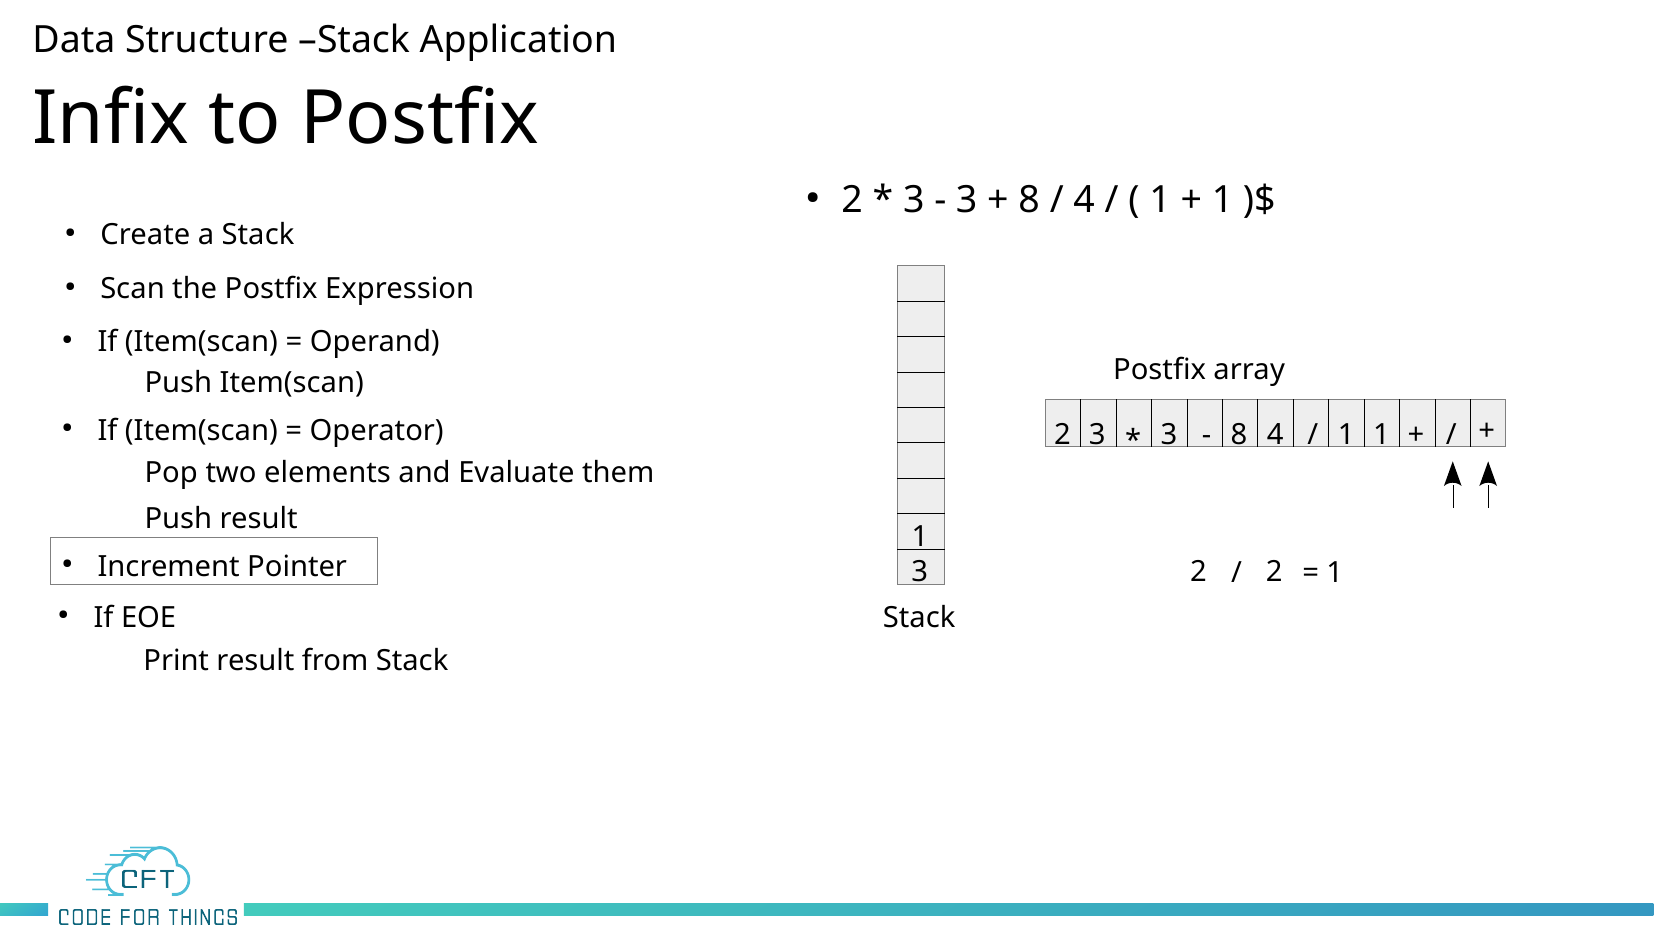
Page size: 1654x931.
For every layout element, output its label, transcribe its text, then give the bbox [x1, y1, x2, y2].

text_box / [1292, 405, 1341, 455]
title Data Structure –Stack Application Infix to Postfix [32, 12, 1536, 166]
text_box [897, 265, 945, 301]
text_box Print result from Stack [93, 631, 615, 691]
text_box [1117, 399, 1151, 411]
text_box 3 [896, 558, 945, 593]
text_box Create a Stack [50, 206, 355, 266]
text_box [1223, 399, 1257, 405]
text_box Pop two elements and Evaluate them [94, 443, 709, 502]
text_box If (Item(scan) = Operand) [47, 312, 491, 373]
text_box [897, 408, 945, 442]
text_box 2 [1256, 543, 1287, 593]
text_box [1329, 399, 1364, 405]
text_box [897, 373, 945, 407]
text_box If (Item(scan) = Operator) [47, 401, 496, 461]
text_box Push result [94, 490, 426, 550]
text_box [1258, 399, 1293, 405]
text_box [1081, 399, 1116, 405]
text_box [1188, 399, 1222, 405]
text_box / [1216, 543, 1256, 593]
text_box Postfix array [1098, 340, 1312, 390]
text_box [1400, 399, 1435, 405]
text_box [1365, 399, 1399, 405]
text_box 2 [1175, 543, 1216, 593]
text_box 4 [1252, 405, 1292, 455]
text_box [1294, 399, 1328, 405]
text_box Stack [868, 588, 979, 638]
text_box - [1187, 405, 1236, 455]
text_box 1 [1341, 405, 1372, 455]
text_box Scan the Postfix Expression [50, 259, 537, 319]
text_box Push Item(scan) [94, 373, 426, 401]
text_box [1045, 399, 1080, 405]
text_box * [1110, 411, 1159, 461]
text_box 1 [1372, 405, 1407, 455]
text_box / [1431, 405, 1471, 455]
text_box 2 [1039, 405, 1074, 455]
text_box = 1 [1287, 543, 1382, 593]
text_box [1436, 399, 1470, 405]
text_box 8 [1236, 405, 1252, 455]
text_box [897, 479, 945, 507]
text_box If EOE [43, 588, 375, 638]
text_box 3 [1145, 405, 1187, 455]
text_box Increment Pointer [47, 537, 621, 597]
picture [59, 846, 237, 925]
text_box 1 [896, 507, 946, 558]
text_box 2 * 3 - 3 + 8 / 4 / ( 1 + 1 )$ [791, 165, 1377, 225]
text_box [897, 337, 945, 372]
text_box [897, 443, 945, 478]
text_box 3 [1074, 405, 1123, 455]
text_box [1152, 399, 1187, 405]
text_box [897, 302, 945, 336]
text_box + [1463, 401, 1518, 451]
text_box + [1407, 405, 1431, 455]
